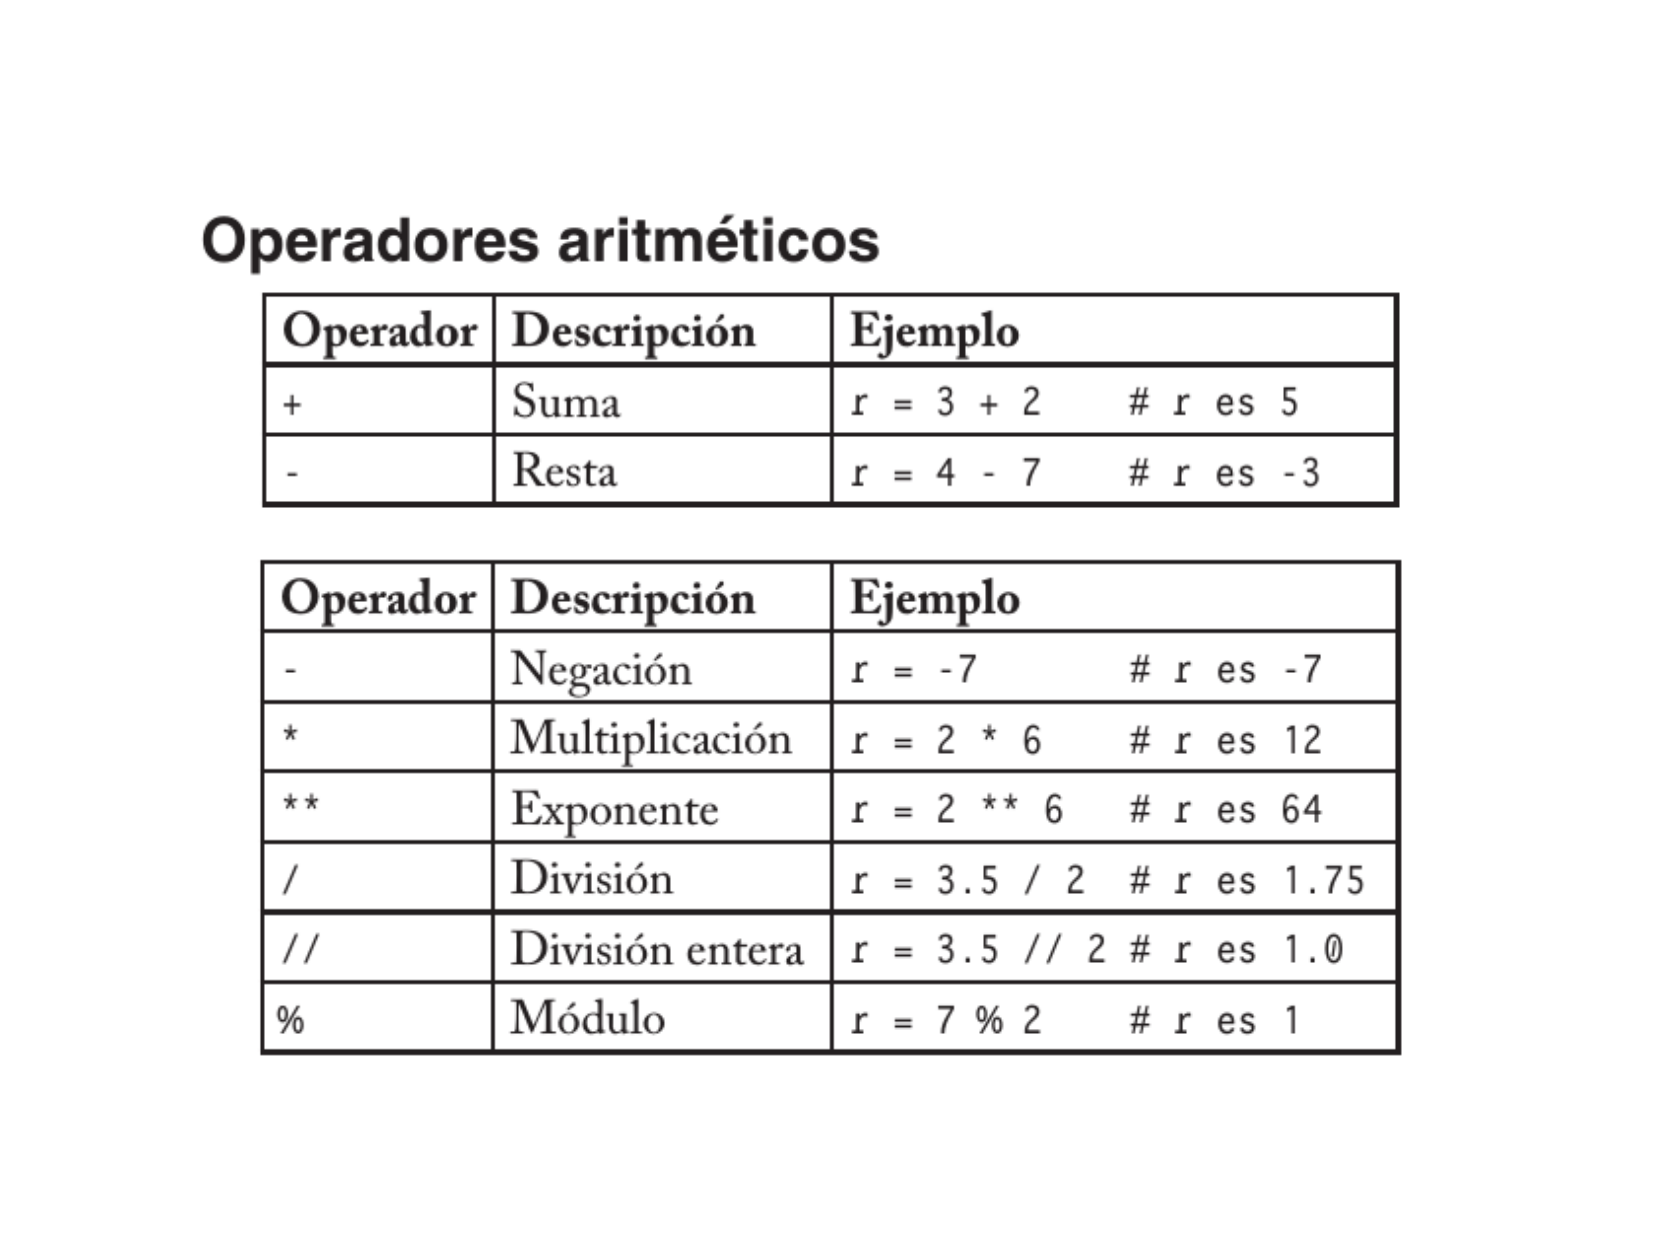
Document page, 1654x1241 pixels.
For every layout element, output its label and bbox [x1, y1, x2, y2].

picture [141, 173, 1589, 1099]
